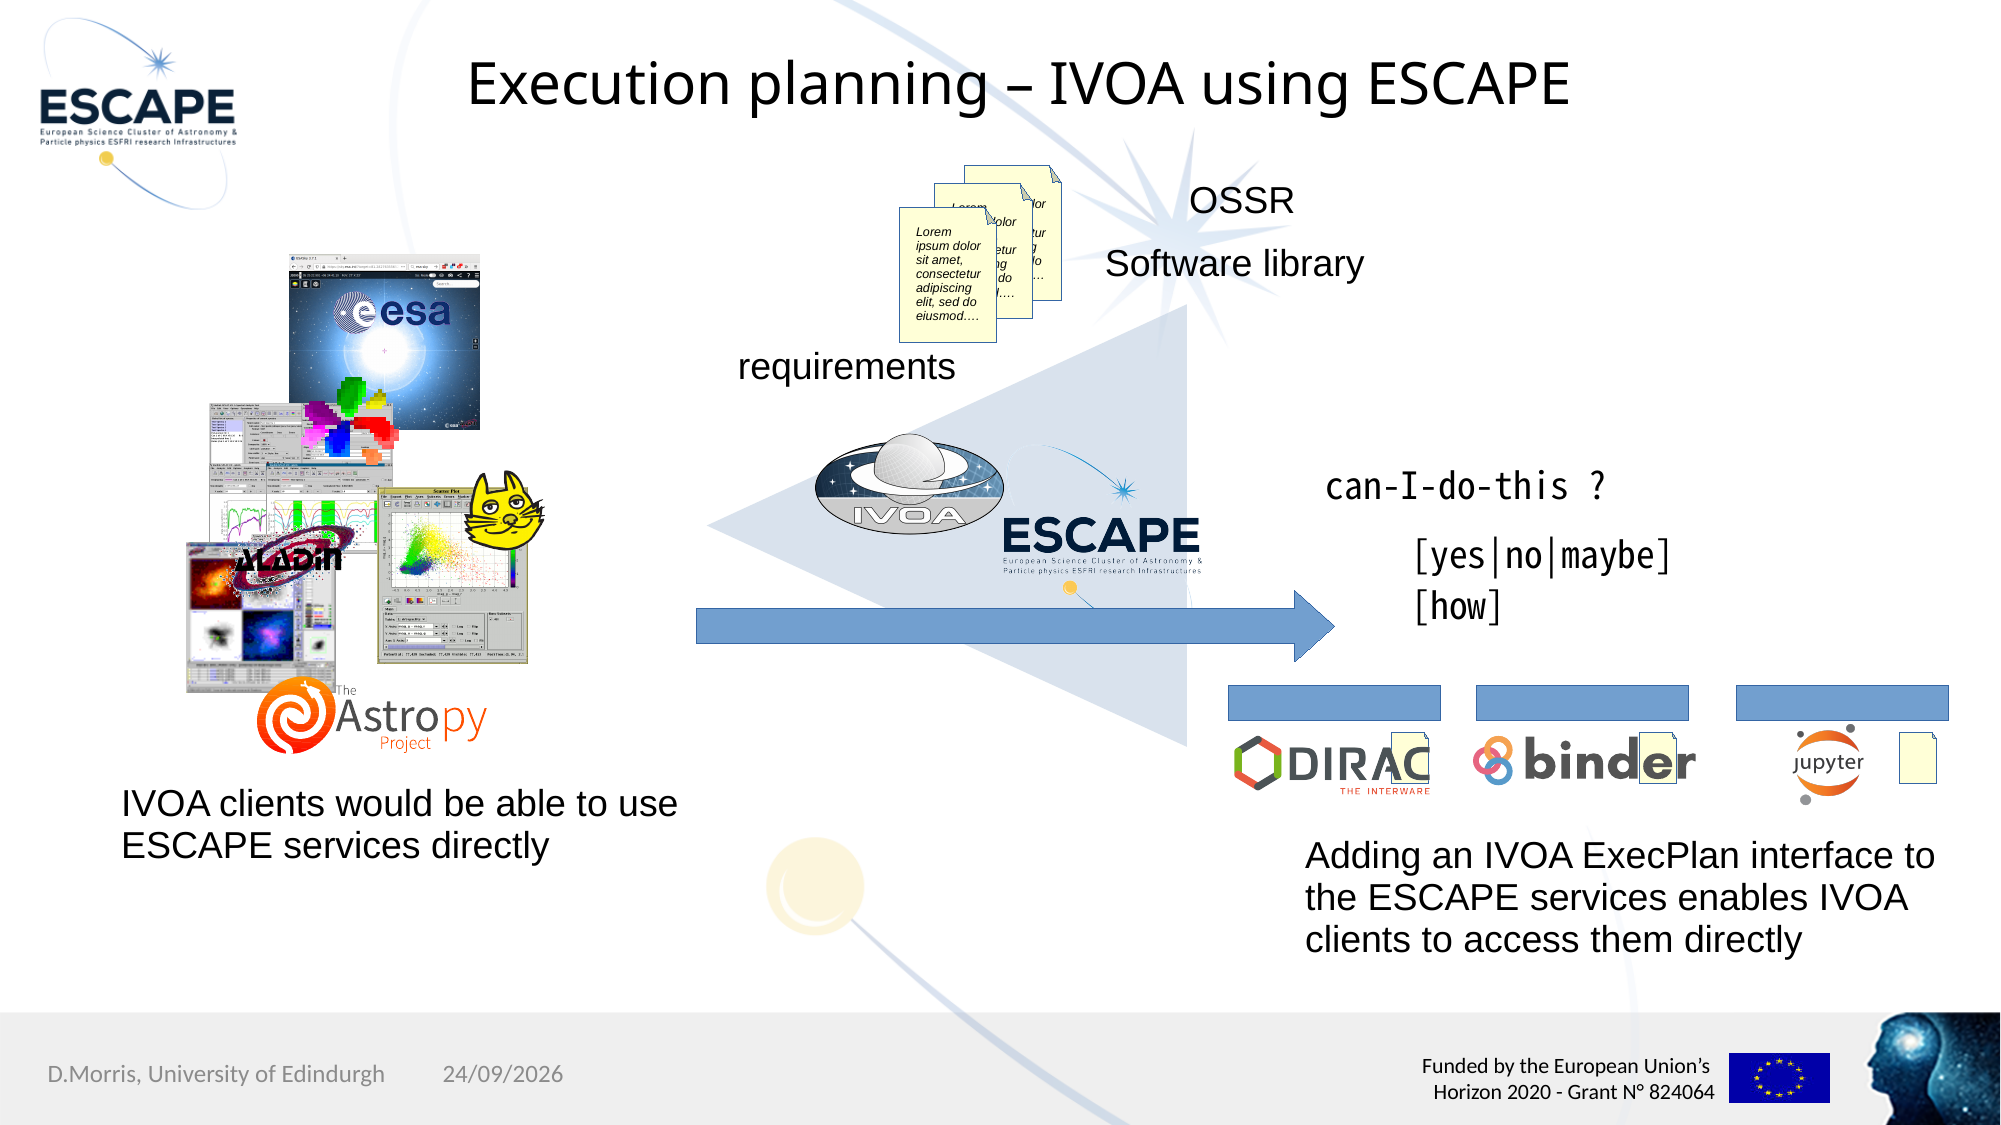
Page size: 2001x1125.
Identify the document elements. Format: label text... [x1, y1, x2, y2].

text_box Lorem ipsum dolor sit amet, consectetur adipiscing elit, sed do eiusmod…. [901, 217, 999, 331]
slide_number 15/04/2021 [427, 1042, 684, 1103]
text_box [1899, 732, 1937, 784]
text_box [696, 481, 1335, 747]
title Execution planning – IVOA using ESCAPE [450, 11, 1867, 150]
text_box Adding an IVOA ExecPlan interface to the ESCAPE services enables IVOA clients to access them directly [1290, 826, 1951, 968]
text_box requirements [723, 338, 972, 396]
text_box [how] [1396, 568, 1681, 638]
text_box [1476, 685, 1689, 721]
text_box [1736, 685, 1949, 721]
text_box IVOA clients would be able to use ESCAPE services directly [106, 775, 694, 875]
text_box can-I-do-this ? [1311, 448, 1794, 518]
text_box OSSR [1170, 172, 1315, 229]
text_box [999, 308, 1033, 319]
text_box [1228, 685, 1441, 721]
text_box Software library [1089, 235, 1380, 293]
text_box Lorem ipsum dolor sit amet, consectetur adipiscing elit, sed do eiusmod…. [936, 194, 1035, 308]
text_box [926, 304, 1187, 442]
text_box [1035, 290, 1062, 301]
text_box [yes|no|maybe] [1396, 517, 1689, 588]
picture [0, 0, 2001, 1125]
text_box Lorem ipsum dolor sit amet, consectetur adipiscing elit, sed do eiusmod…. [966, 176, 1064, 290]
footer D.Morris, University of Edindurgh [32, 1042, 414, 1103]
text_box [899, 165, 1058, 343]
